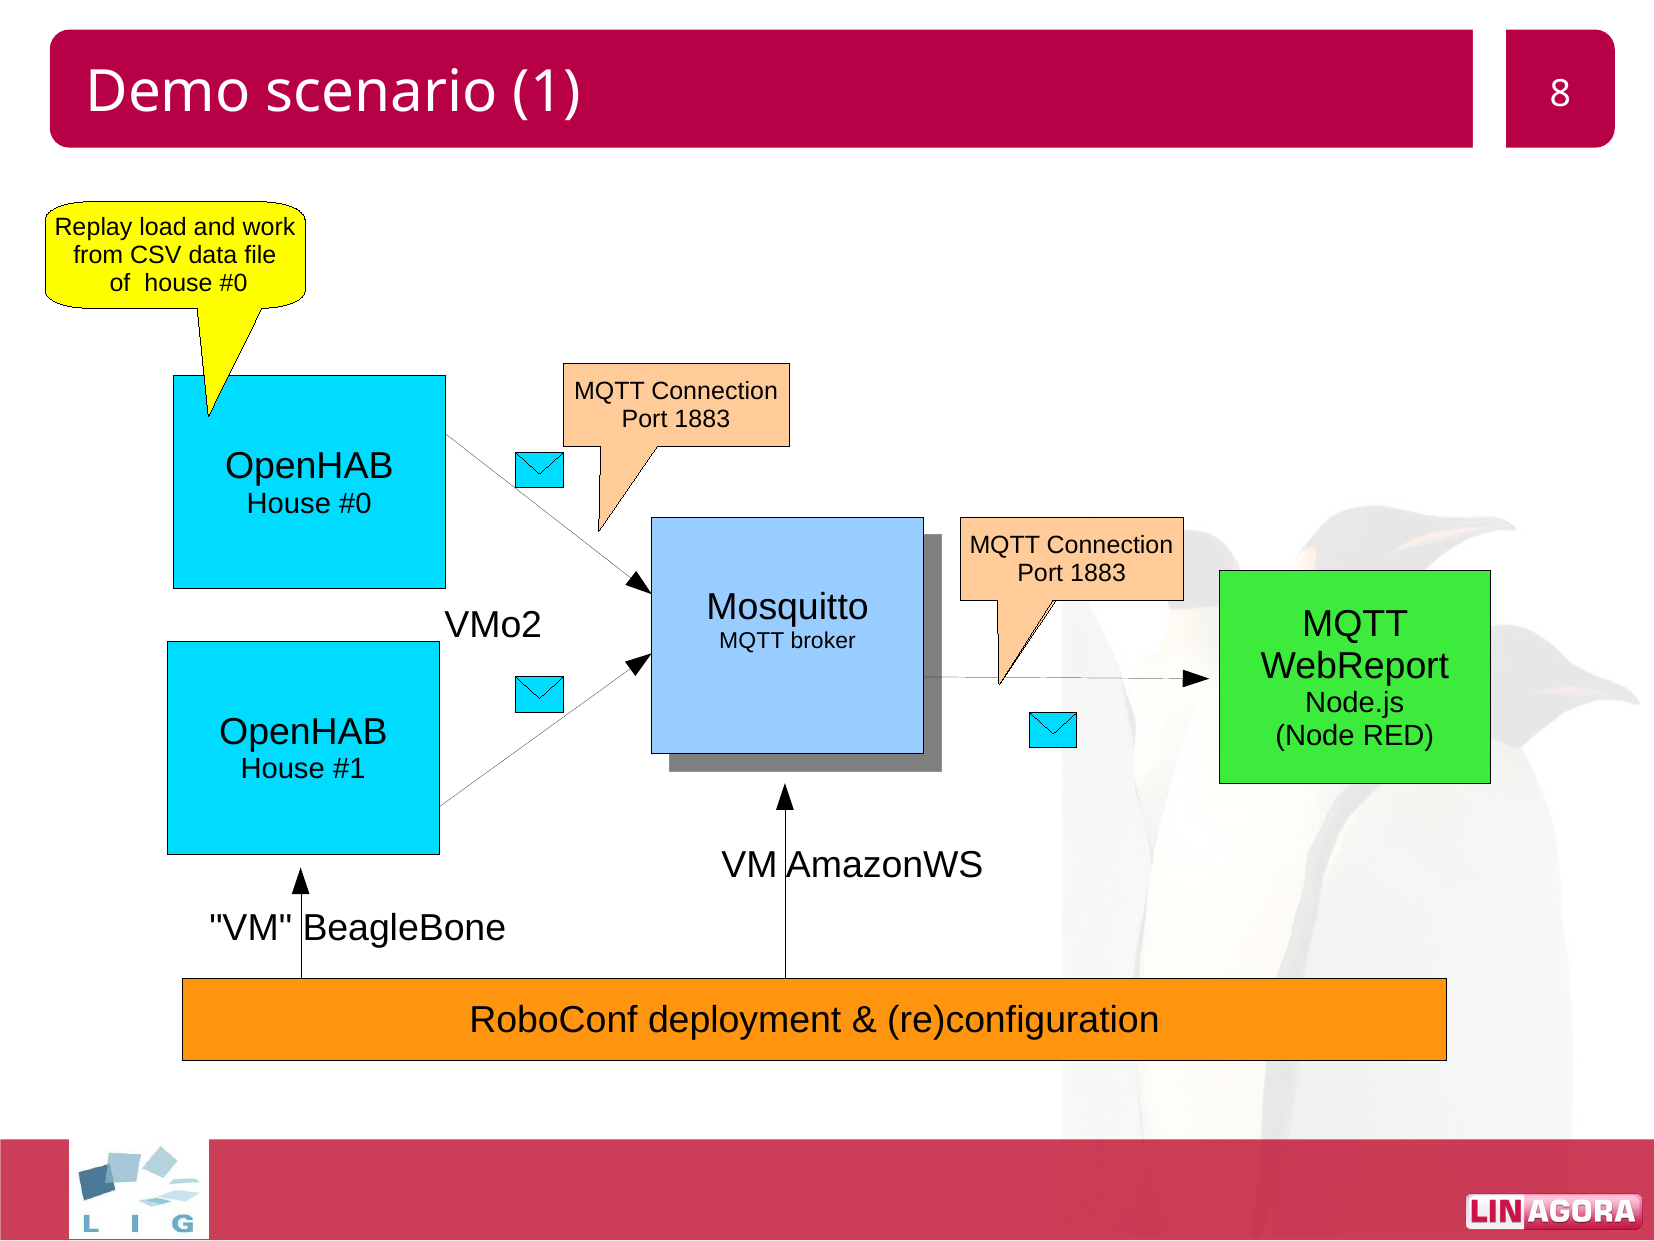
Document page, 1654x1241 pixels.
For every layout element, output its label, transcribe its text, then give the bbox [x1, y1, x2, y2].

text_box Mosquitto MQTT broker [651, 517, 924, 754]
text_box MQTT Connection Port 1883 [960, 517, 1184, 685]
text_box "VM" BeagleBone [194, 898, 301, 956]
title Demo scenario (1) [85, 36, 1444, 141]
text_box VM AmazonWS [786, 836, 999, 894]
text_box [515, 676, 564, 713]
text_box OpenHAB House #0 [173, 375, 446, 589]
text_box VM AmazonWS [706, 836, 785, 894]
text_box "VM" BeagleBone [302, 898, 522, 956]
text_box RoboConf deployment & (re)configuration [182, 978, 1447, 1061]
picture [69, 1139, 209, 1239]
text_box OpenHAB House #1 [167, 641, 440, 855]
text_box VMo2 [429, 596, 558, 654]
text_box MQTT Connection Port 1883 [563, 363, 790, 532]
text_box MQTT WebReport Node.js (Node RED) [1219, 570, 1491, 784]
text_box [1029, 712, 1077, 748]
text_box Replay load and work from CSV data file of house #0 [45, 201, 306, 417]
text_box [515, 452, 564, 488]
picture [1465, 1193, 1643, 1230]
